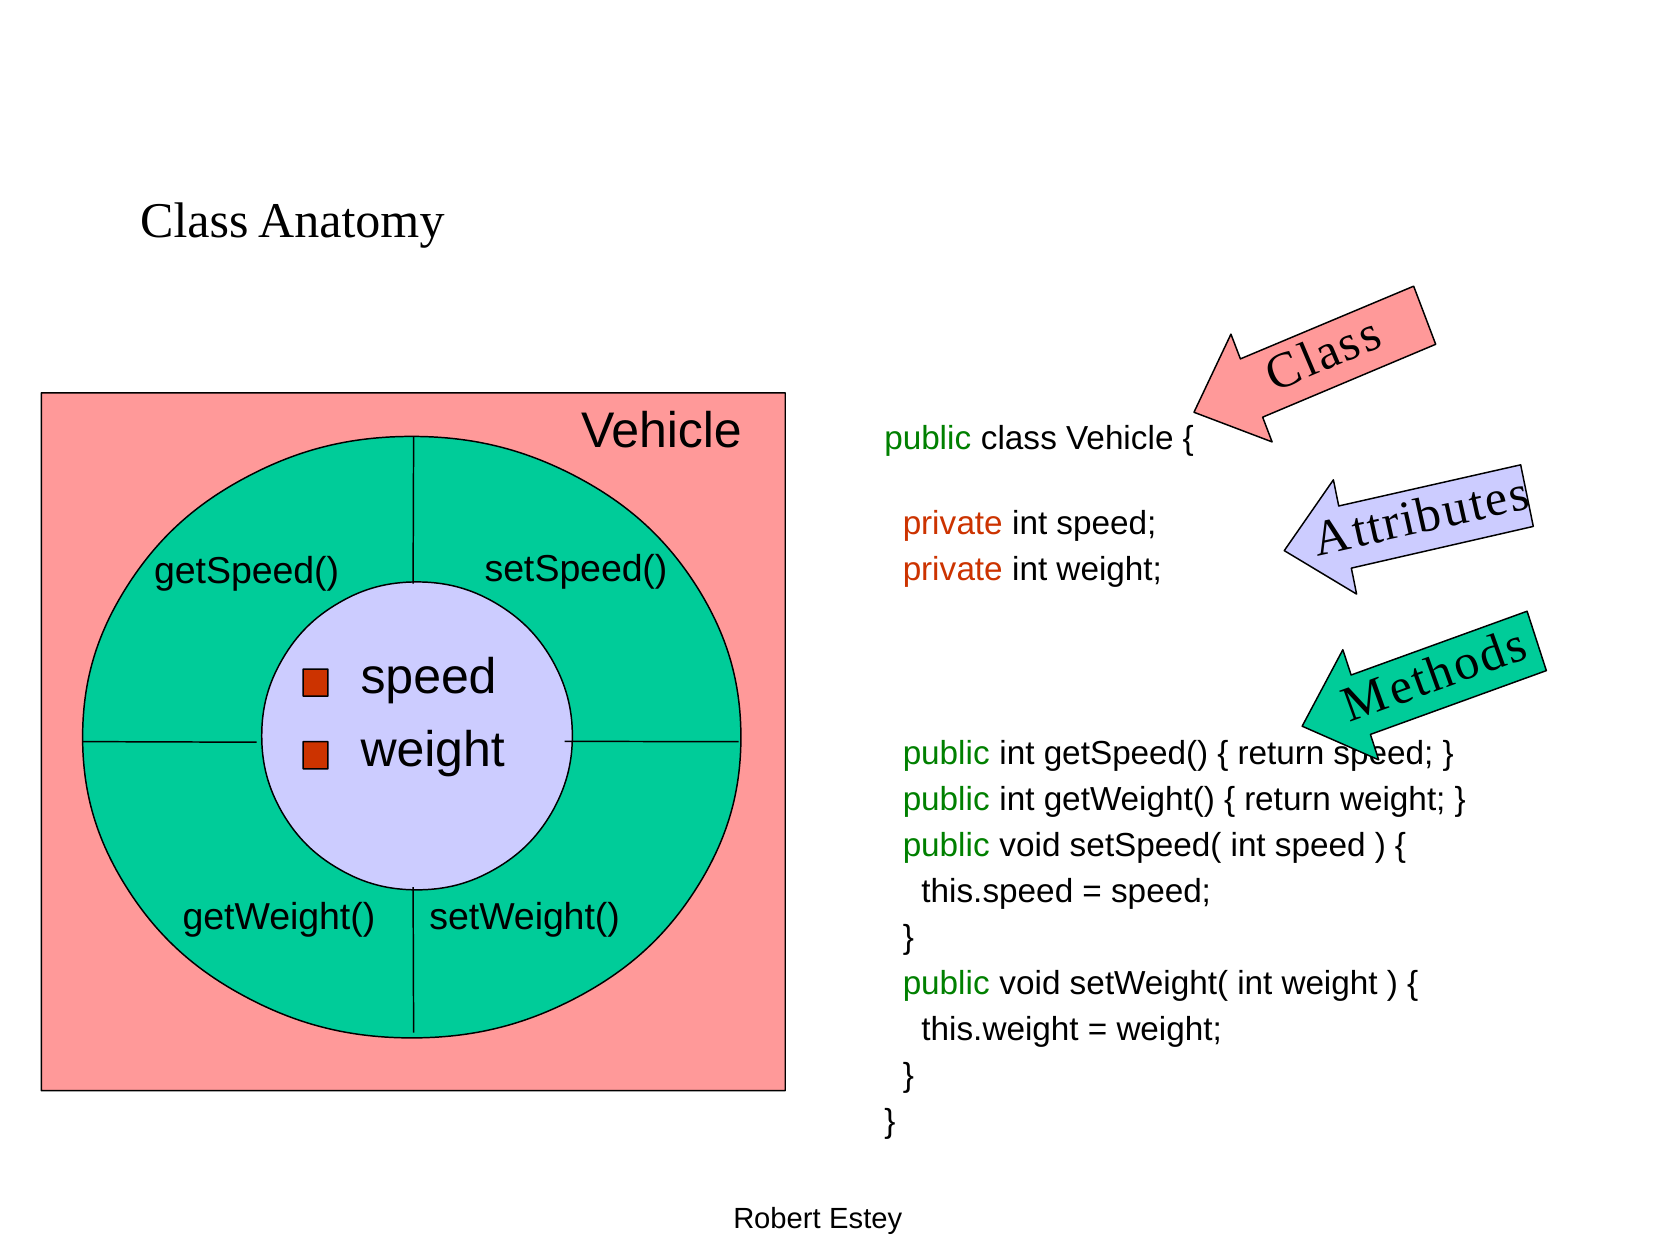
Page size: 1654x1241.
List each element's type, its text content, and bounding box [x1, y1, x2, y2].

text_box r [1376, 493, 1409, 560]
text_box t [1403, 650, 1439, 716]
text_box public void setWeight( int weight ) { [884, 964, 1475, 1008]
text_box o [1444, 631, 1492, 702]
text_box t [1463, 474, 1493, 541]
text_box Class Anatomy [140, 193, 480, 258]
text_box } [884, 1102, 922, 1146]
text_box e [1478, 469, 1516, 537]
text_box getSpeed() [154, 549, 359, 599]
text_box s [1496, 603, 1571, 683]
text_box speed [360, 648, 511, 714]
text_box i [1394, 489, 1423, 556]
text_box l [1291, 331, 1330, 396]
text_box [0, 0, 1654, 1241]
text_box A [1307, 503, 1360, 576]
text_box s [1348, 290, 1425, 372]
text_box getWeight() [182, 895, 397, 945]
text_box M [1334, 663, 1401, 741]
text_box setWeight() [429, 895, 641, 945]
text_box public class Vehicle { [884, 419, 1229, 463]
text_box Vehicle [581, 401, 762, 467]
text_box private int weight; [884, 550, 1191, 594]
text_box d [1470, 621, 1517, 692]
text_box } [884, 1056, 922, 1100]
text_box s [1502, 456, 1571, 532]
text_box weight [360, 721, 520, 787]
text_box b [1409, 483, 1450, 553]
text_box public int getSpeed() { return speed; } [884, 734, 1513, 778]
text_box this.speed = speed; [884, 872, 1246, 916]
text_box a [1305, 321, 1353, 390]
text_box setSpeed() [484, 547, 687, 596]
text_box private int speed; [884, 504, 1185, 548]
text_box Robert Estey [733, 1201, 921, 1240]
text_box public int getWeight() { return weight; } [884, 780, 1527, 824]
text_box t [1361, 497, 1391, 564]
text_box this.weight = weight; [884, 1010, 1258, 1054]
text_box s [1328, 312, 1373, 380]
text_box t [1346, 500, 1375, 567]
text_box h [1418, 641, 1465, 711]
text_box e [1380, 656, 1426, 725]
text_box public void setSpeed( int speed ) { [884, 826, 1461, 870]
text_box C [1257, 336, 1316, 410]
text_box u [1436, 477, 1477, 547]
text_box } [884, 918, 922, 962]
